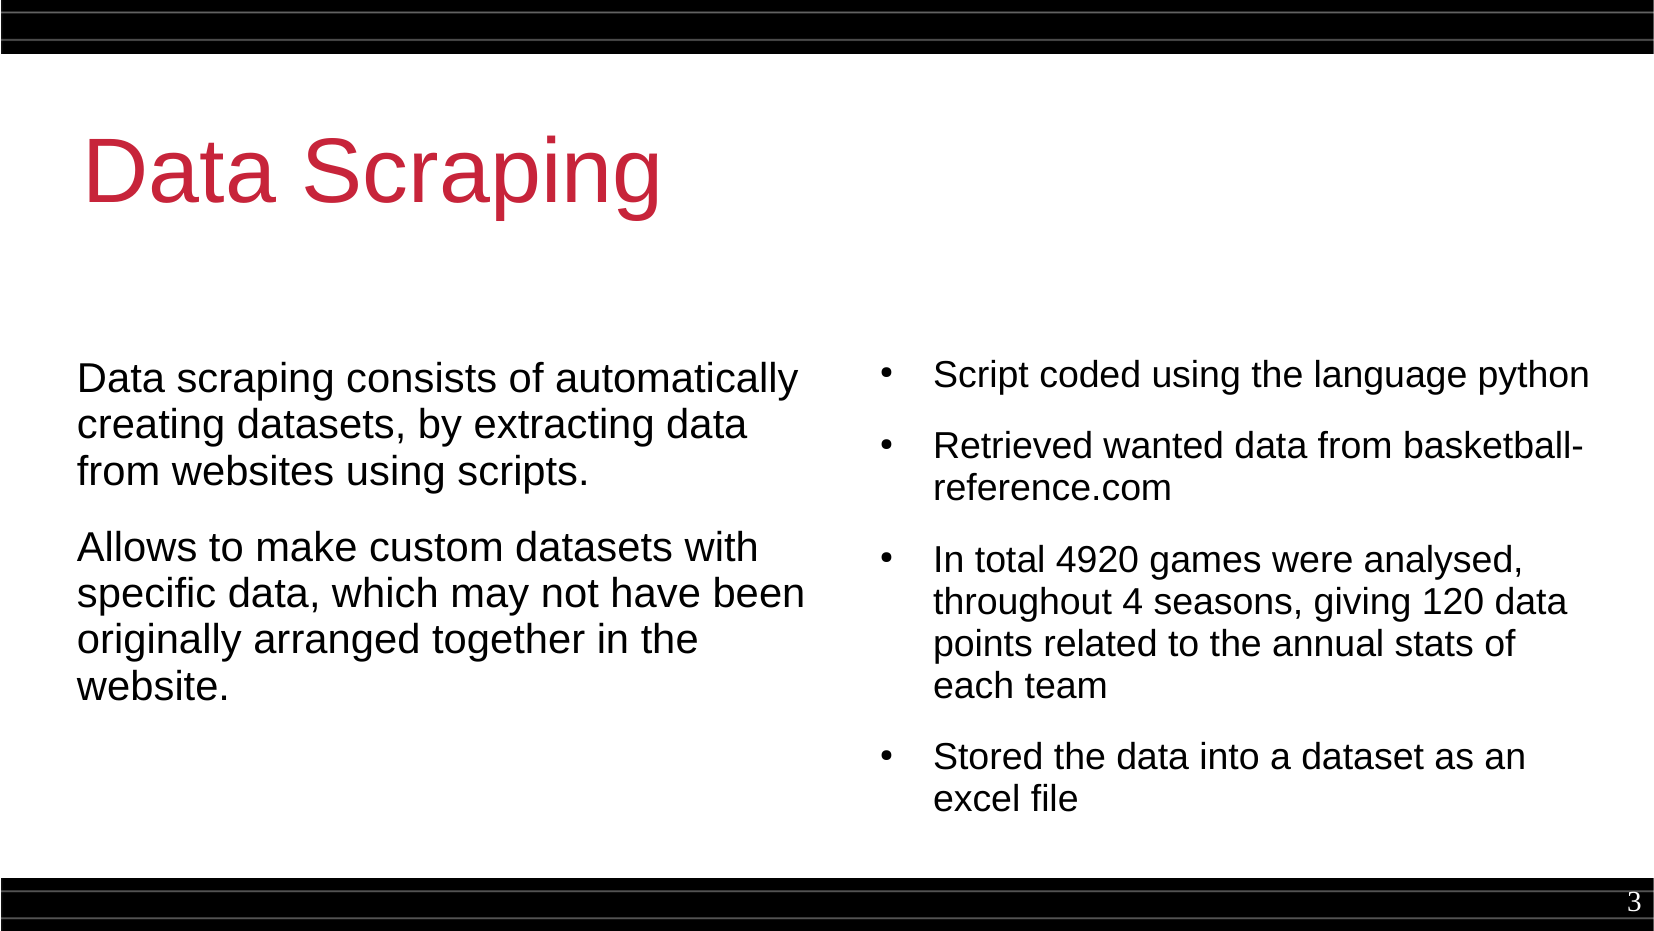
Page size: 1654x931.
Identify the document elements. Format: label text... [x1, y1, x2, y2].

picture [1, 0, 1654, 54]
list Script coded using the language python Retrieved wanted data from basketball-reference.com In total 4920 games were analysed, throughout 4 seasons, giving 120 data points related to the annual stats of each team Stored the data into a dataset as an excel file [862, 353, 1607, 839]
title Data Scraping [82, 92, 1571, 249]
list Data scraping consists of automatically creating datasets, by extracting data from websites using scripts. Allows to make custom datasets with specific data, which may not have been originally arranged together in the website. [5, 354, 810, 840]
picture [1, 878, 1654, 931]
